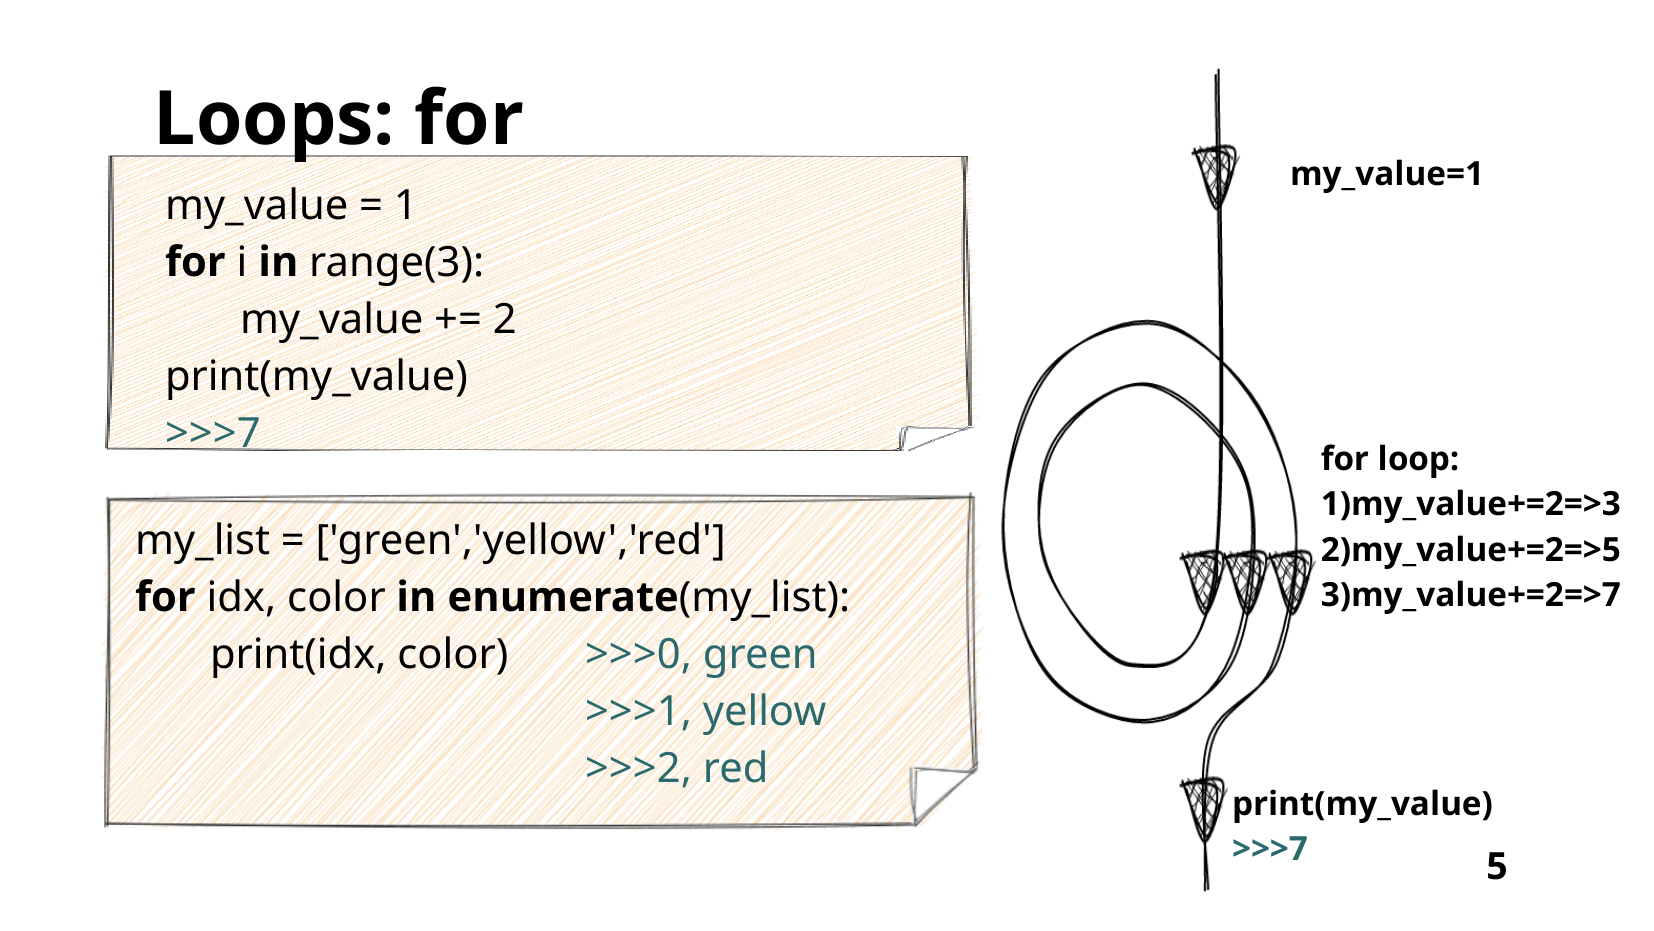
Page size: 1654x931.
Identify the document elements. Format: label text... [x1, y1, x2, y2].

picture [90, 206, 991, 451]
picture [992, 59, 1320, 901]
text_box for loop: 1)my_value+=2=>3 2)my_value+=2=>5 3)my_value+=2=>7 [1320, 435, 1636, 631]
title Loops: for [82, 24, 1156, 206]
picture [90, 480, 991, 840]
text_box my_value=1 [1306, 150, 1635, 211]
text_box print(my_value) >>>7 [1232, 780, 1577, 841]
text_box <number> [1495, 840, 1654, 896]
text_box my_list = ['green','yellow','red'] for idx, color in enumerate(my_list): print(idx, color) >>>0, green >>>1, yellow >>>2, red [135, 509, 946, 771]
text_box my_value = 1 for i in range(3): my_value += 2 print(my_value) >>>7 [165, 206, 976, 436]
